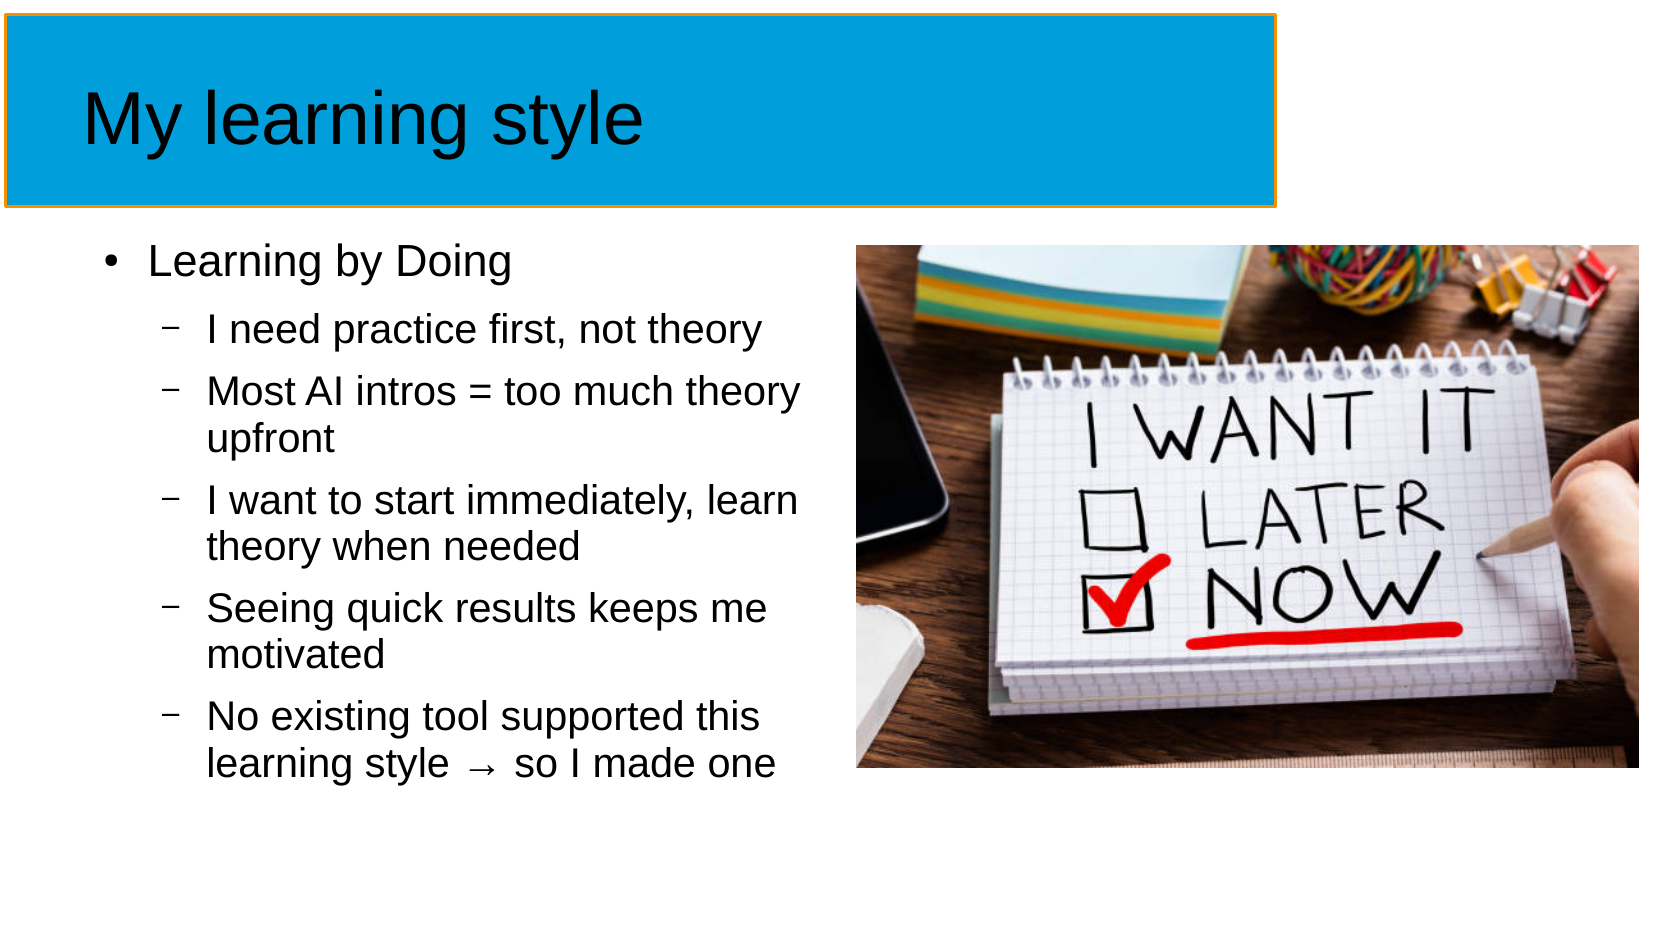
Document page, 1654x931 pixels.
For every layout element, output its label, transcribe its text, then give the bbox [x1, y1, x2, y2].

list Learning by Doing I need practice first, not theory Most AI intros = too much theory upfront I want to start immediately, learn theory when needed Seeing quick results keeps me motivated No existing tool supported this learning style → so I made one [88, 236, 812, 798]
title My learning style [82, 44, 1235, 192]
picture [856, 245, 1639, 768]
